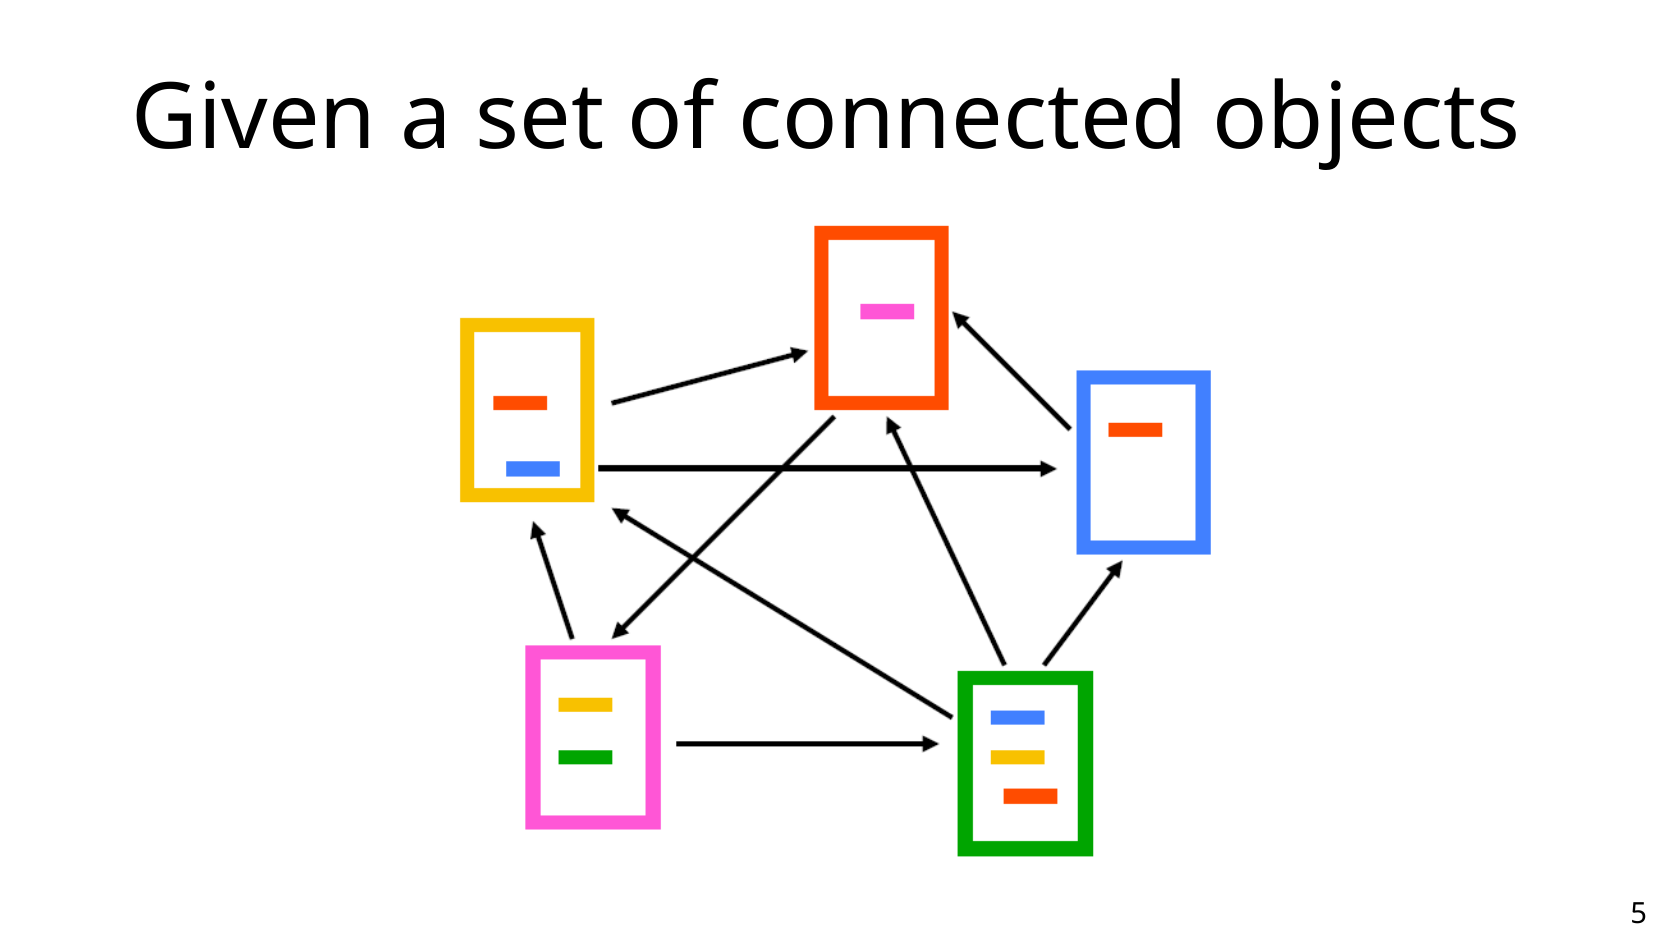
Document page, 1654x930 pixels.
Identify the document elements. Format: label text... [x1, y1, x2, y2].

picture [450, 180, 1234, 901]
title Given a set of connected objects [82, 1, 1571, 225]
